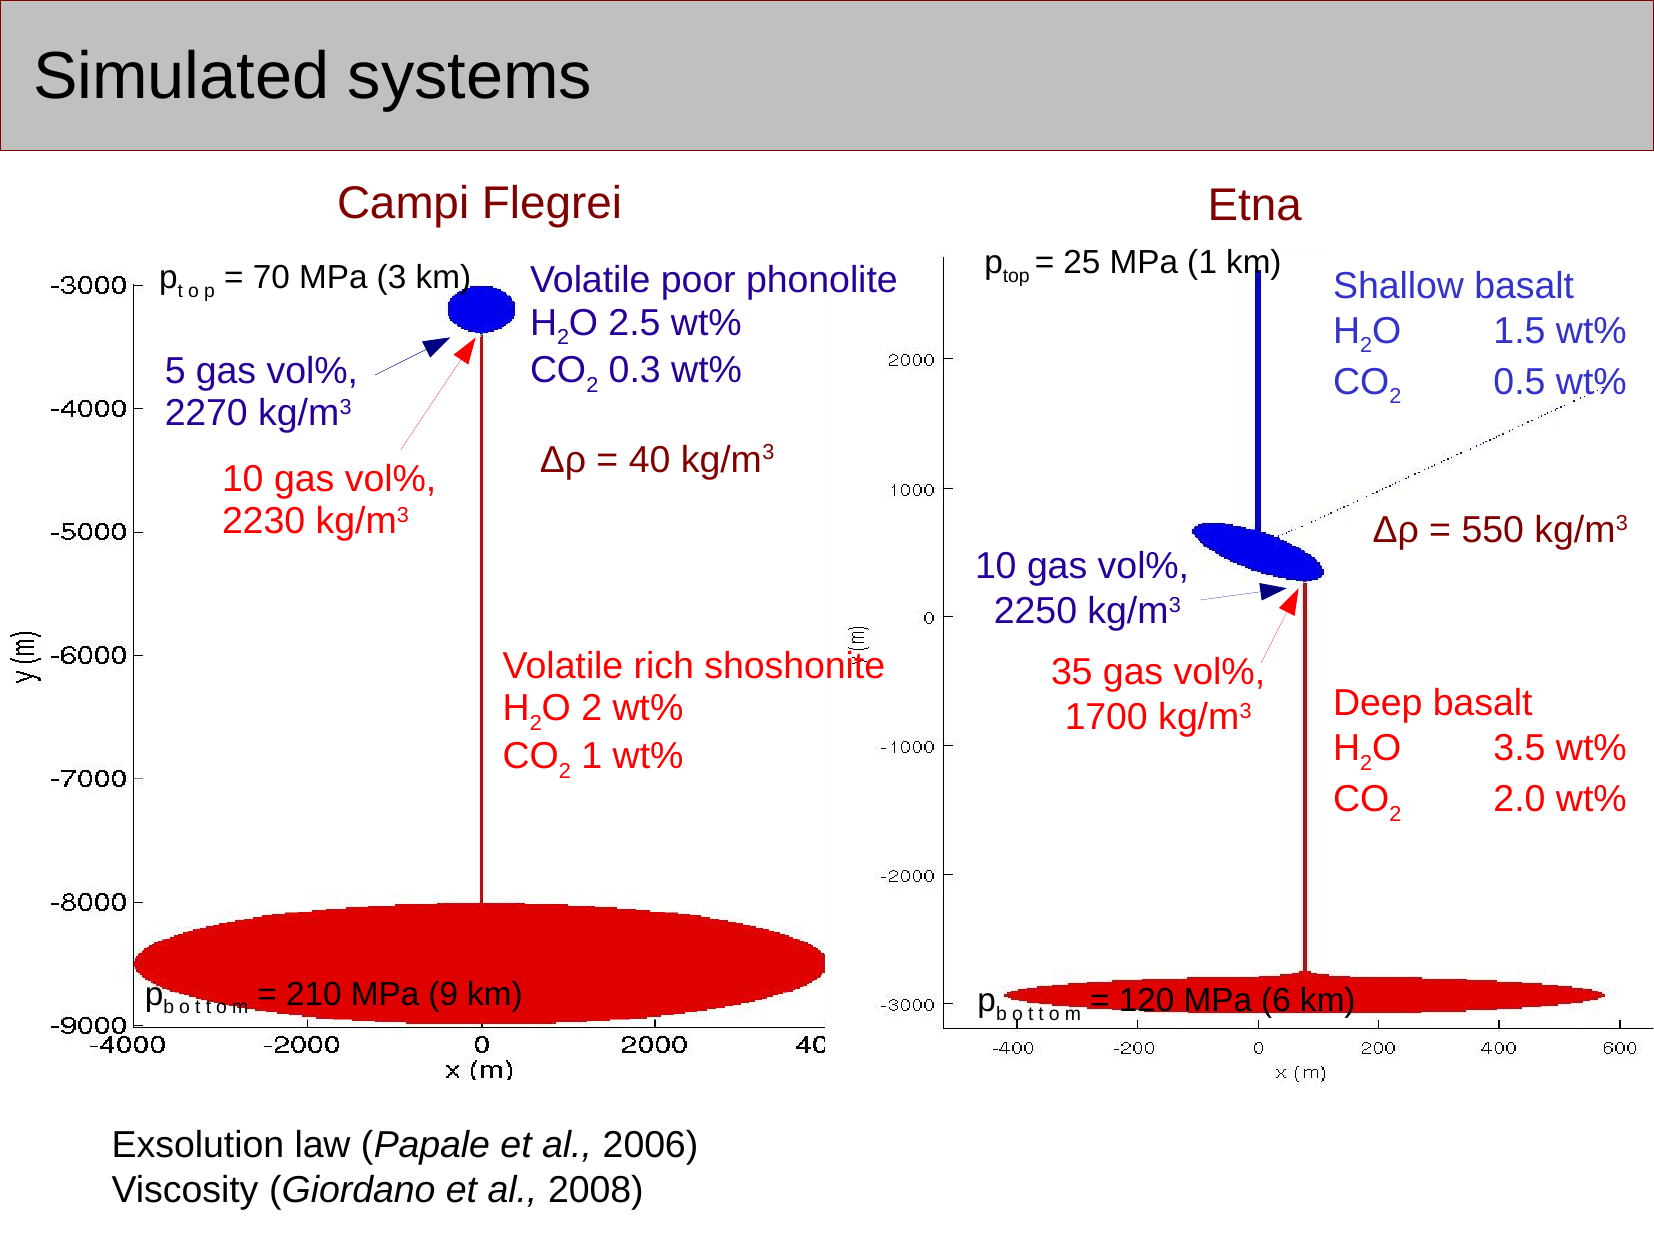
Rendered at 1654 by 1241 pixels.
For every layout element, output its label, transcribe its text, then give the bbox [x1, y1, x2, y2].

text_box Etna [1192, 171, 1317, 239]
text_box pb o t t o m = 210 MPa (9 km) [130, 968, 693, 1026]
text_box Campi Flegrei [322, 169, 638, 236]
text_box 5 gas vol%, 2270 kg/m3 [150, 342, 376, 451]
text_box ptop = 25 MPa (1 km) [969, 232, 1297, 294]
text_box pb o t t o m = 120 MPa (6 km) [962, 974, 1526, 1032]
text_box Volatile poor phonolite H2O 2.5 wt% CO2 0.3 wt% [515, 251, 932, 537]
text_box 10 gas vol%, 2250 kg/m3 [960, 533, 1215, 639]
text_box Δρ = 40 kg/m3 [525, 430, 790, 489]
picture [0, 250, 1654, 1088]
text_box Simulated systems [0, 0, 1654, 151]
text_box Δρ = 550 kg/m3 [1357, 501, 1643, 560]
text_box Exsolution law (Papale et al., 2006) Viscosity (Giordano et al., 2008) [96, 1111, 714, 1218]
text_box Volatile rich shoshonite H2O 2 wt% CO2 1 wt% [487, 637, 901, 876]
text_box Shallow basalt H2O 1.5 wt% CO2 0.5 wt% Deep basalt H2O 3.5 wt% CO2 2.0 wt% [1318, 208, 1642, 834]
text_box 10 gas vol%, 2230 kg/m3 [207, 449, 472, 558]
text_box pt o p = 70 MPa (3 km) [144, 251, 632, 309]
text_box 35 gas vol%, 1700 kg/m3 [1036, 639, 1281, 745]
